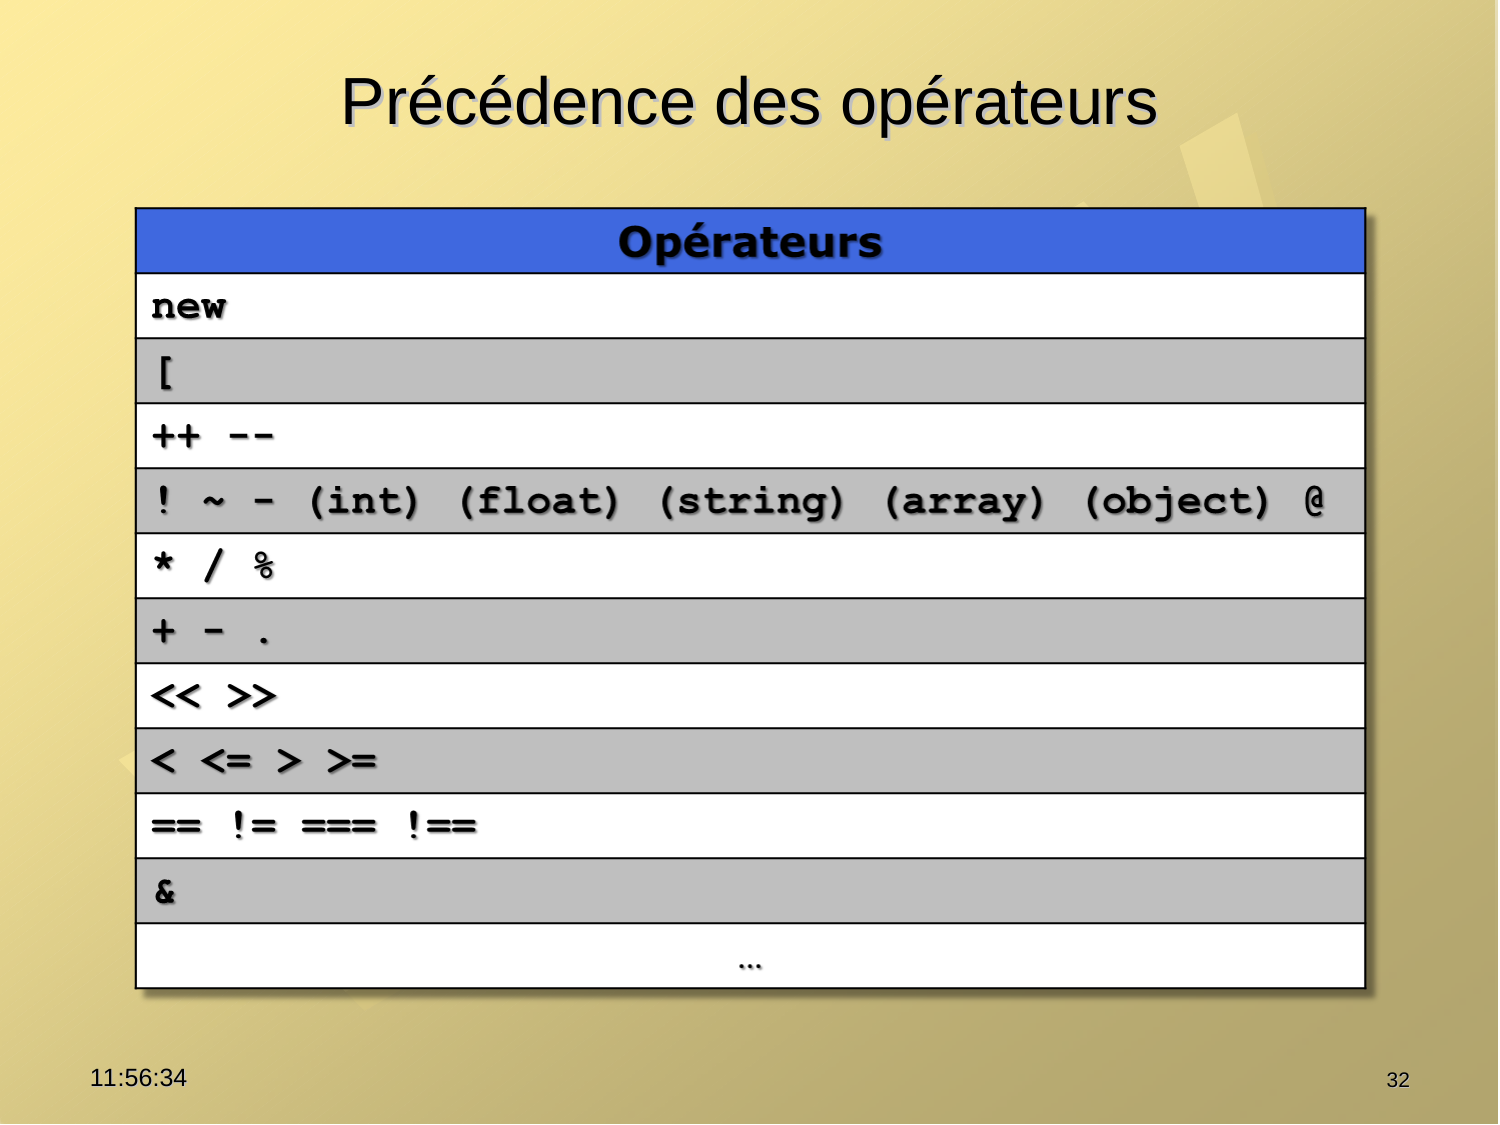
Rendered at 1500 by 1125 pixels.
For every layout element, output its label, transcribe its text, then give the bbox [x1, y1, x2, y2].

picture [125, 202, 1385, 1011]
text_box <numéro> [1074, 1058, 1426, 1100]
text_box 18:45:30 [74, 1058, 426, 1100]
title Précédence des opérateurs [75, 45, 1426, 152]
